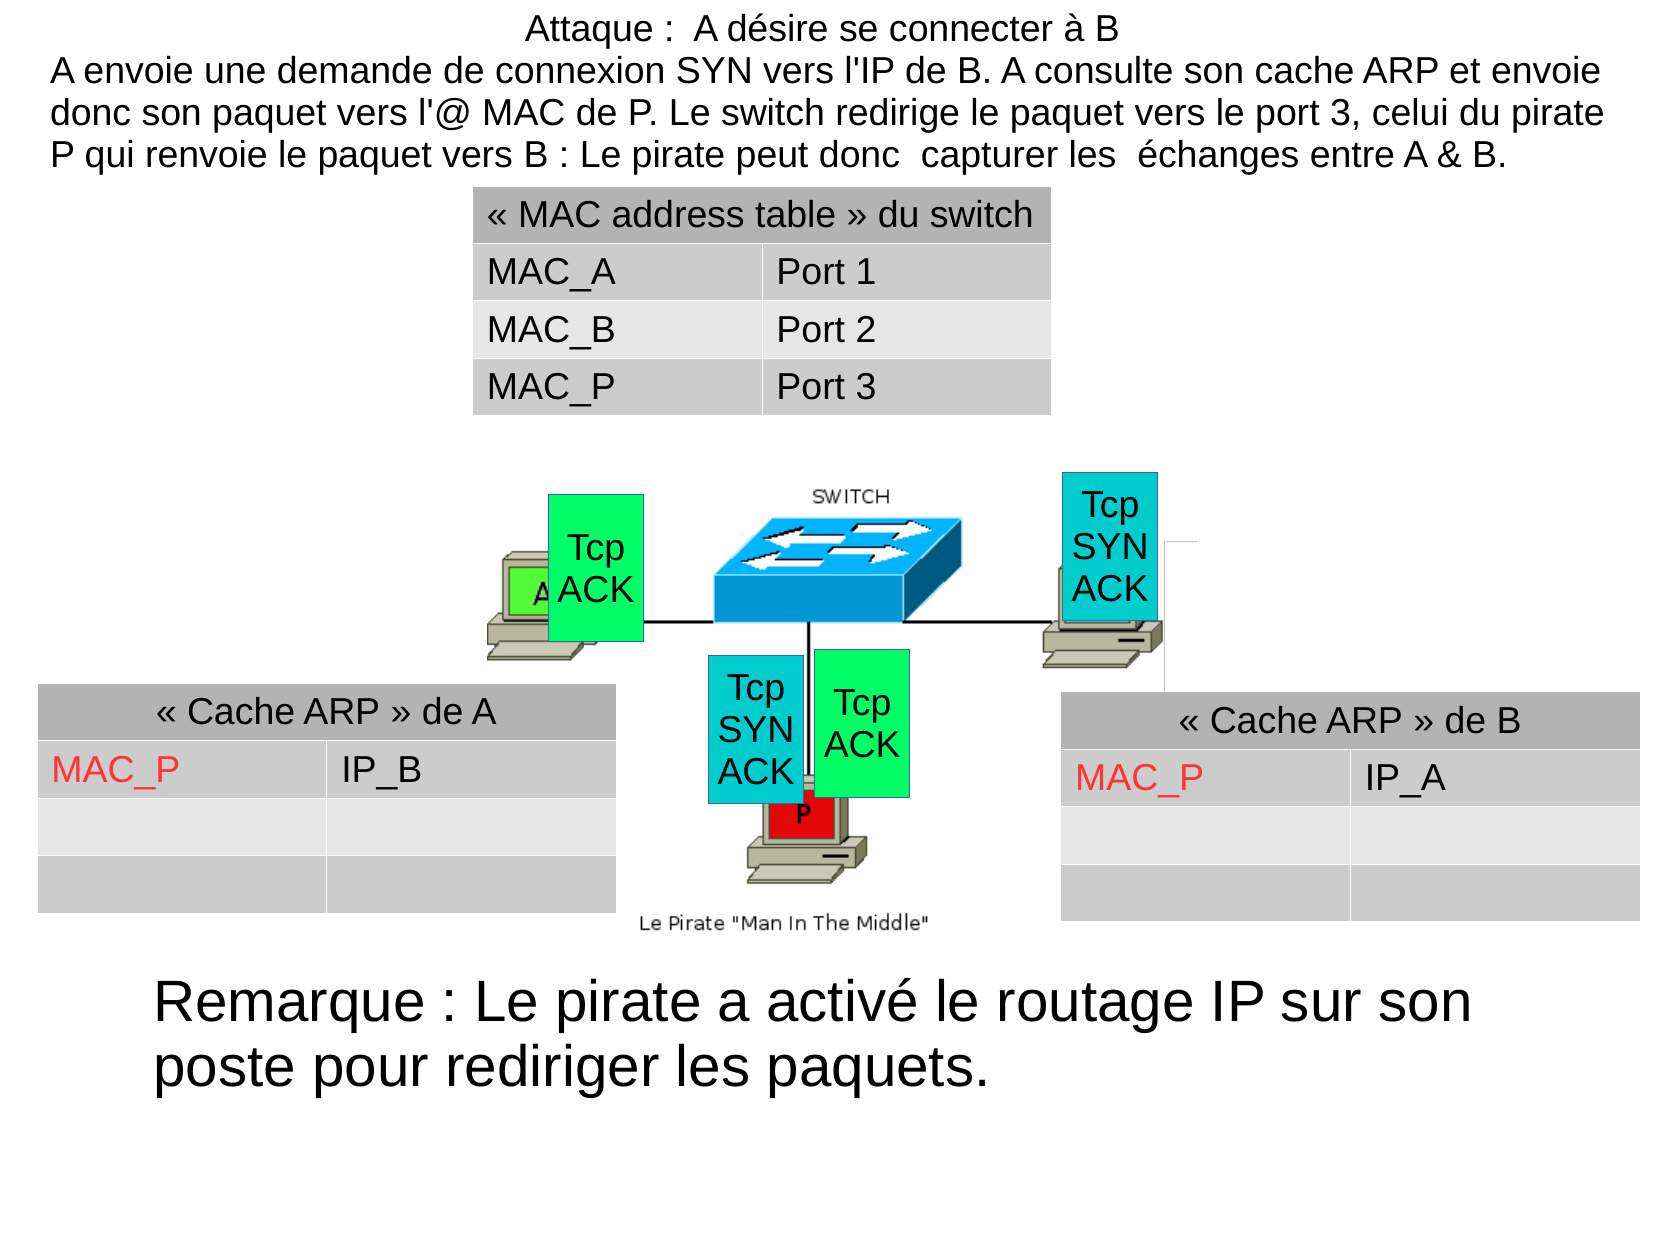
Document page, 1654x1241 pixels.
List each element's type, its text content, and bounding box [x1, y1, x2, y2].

text_box Tcp SYN ACK [708, 655, 804, 804]
text_box Tcp SYN ACK [1062, 472, 1158, 621]
table_cell MAC_P [38, 741, 326, 798]
table_cell Port 3 [763, 359, 1051, 415]
table_cell IP_B [327, 741, 616, 798]
table_cell [1061, 807, 1350, 864]
text_box Tcp ACK [548, 494, 644, 642]
table_header « MAC address table » du switch [473, 187, 1051, 243]
table_header « Cache ARP » de B [1061, 692, 1640, 749]
table_header « Cache ARP » de A [38, 684, 616, 740]
text_box Tcp ACK [814, 649, 910, 798]
text_box Attaque : A désire se connecter à B A envoie une demande de connexion SYN vers l'IP de B. A consulte son cache ARP et envoie donc son paquet vers l'@ MAC de P. Le switch redirige le paquet vers le port 3, celui du pirate P qui renvoie le paquet vers B : Le pirate peut donc capturer les échanges entre A & B. [35, 0, 1642, 267]
table_cell MAC_P [473, 359, 762, 415]
table_cell [38, 856, 326, 913]
table_cell MAC_P [1061, 750, 1350, 806]
table_cell [1351, 865, 1640, 921]
table_cell MAC_B [473, 301, 762, 358]
picture [487, 348, 1197, 938]
table_cell [1351, 807, 1640, 864]
table_cell [327, 799, 616, 855]
table_cell [327, 856, 616, 913]
table_cell [1061, 865, 1350, 921]
table_cell [38, 799, 326, 855]
table_cell Port 2 [763, 301, 1051, 358]
table_cell IP_A [1351, 750, 1640, 806]
list Remarque : Le pirate a activé le routage IP sur son poste pour rediriger les paquets. [82, 968, 1571, 1182]
table_cell MAC_A [473, 244, 762, 300]
table_cell Port 1 [763, 244, 1051, 300]
